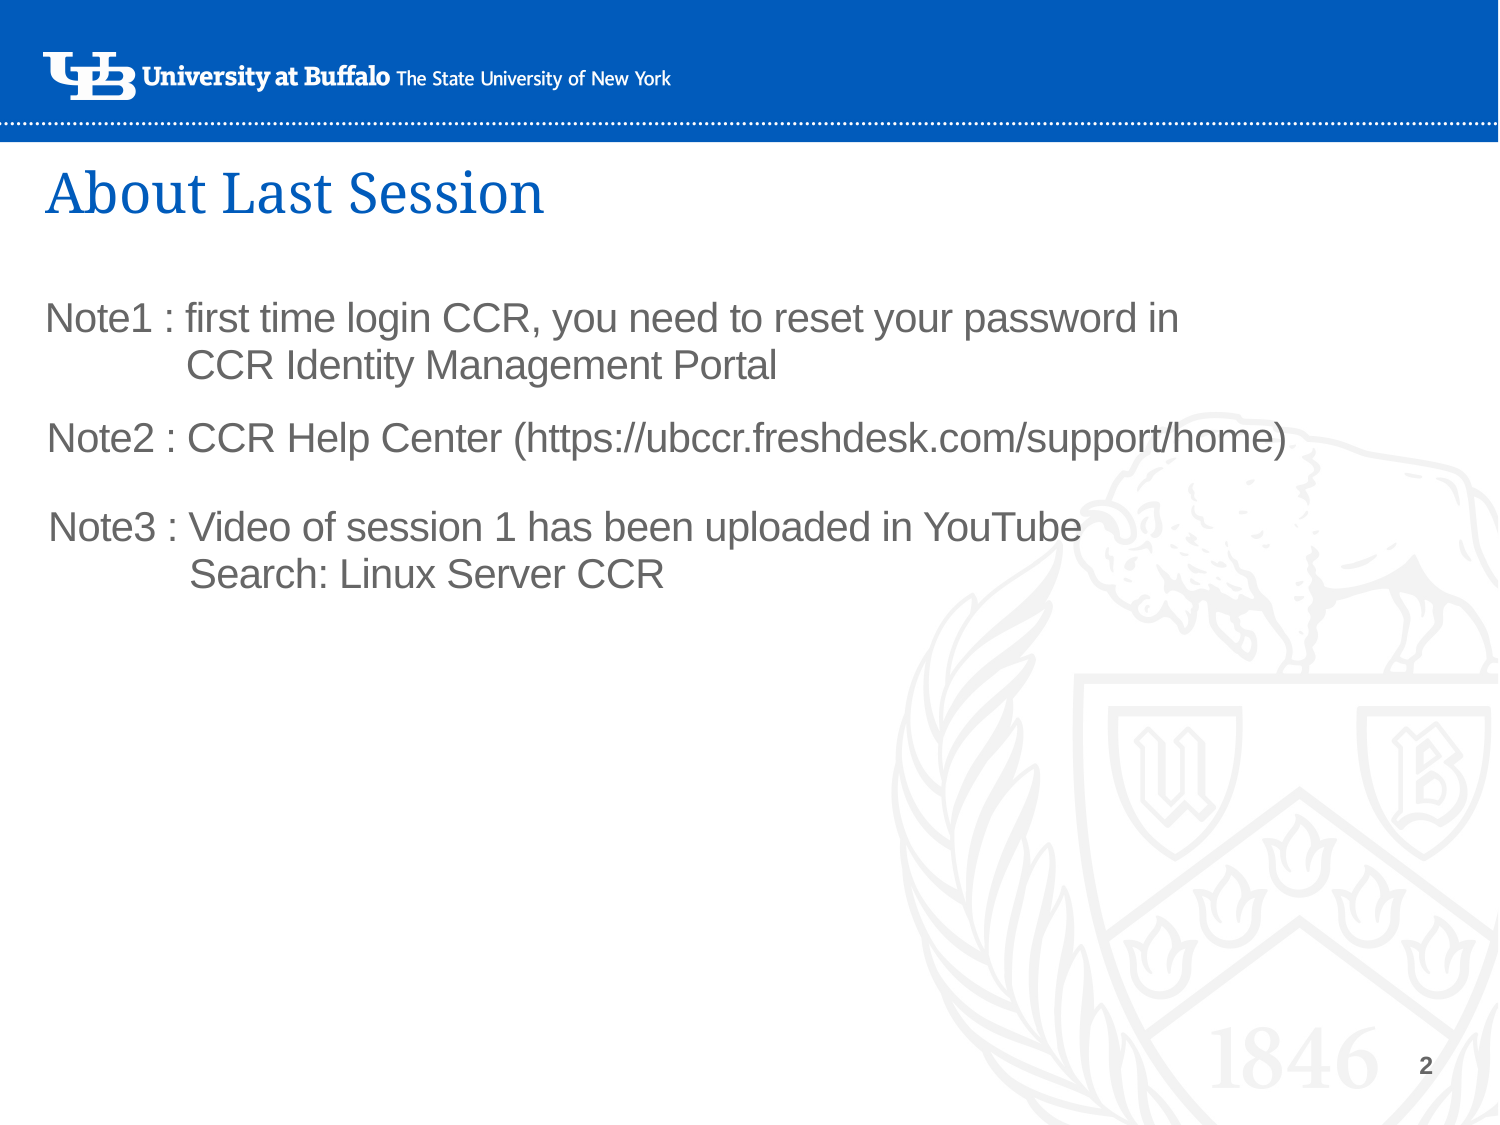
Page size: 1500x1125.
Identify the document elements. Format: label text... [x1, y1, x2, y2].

title About Last Session [30, 153, 1387, 232]
text_box Note3 : Video of session 1 has been uploaded in YouTube Search: Linux Server CCR [33, 496, 1304, 605]
text_box Note1 : first time login CCR, you need to reset your password in CCR Identity Management Portal [30, 287, 1336, 396]
text_box Note2 : CCR Help Center (https://ubccr.freshdesk.com/support/home) [31, 407, 1302, 470]
picture [0, 0, 1499, 1125]
